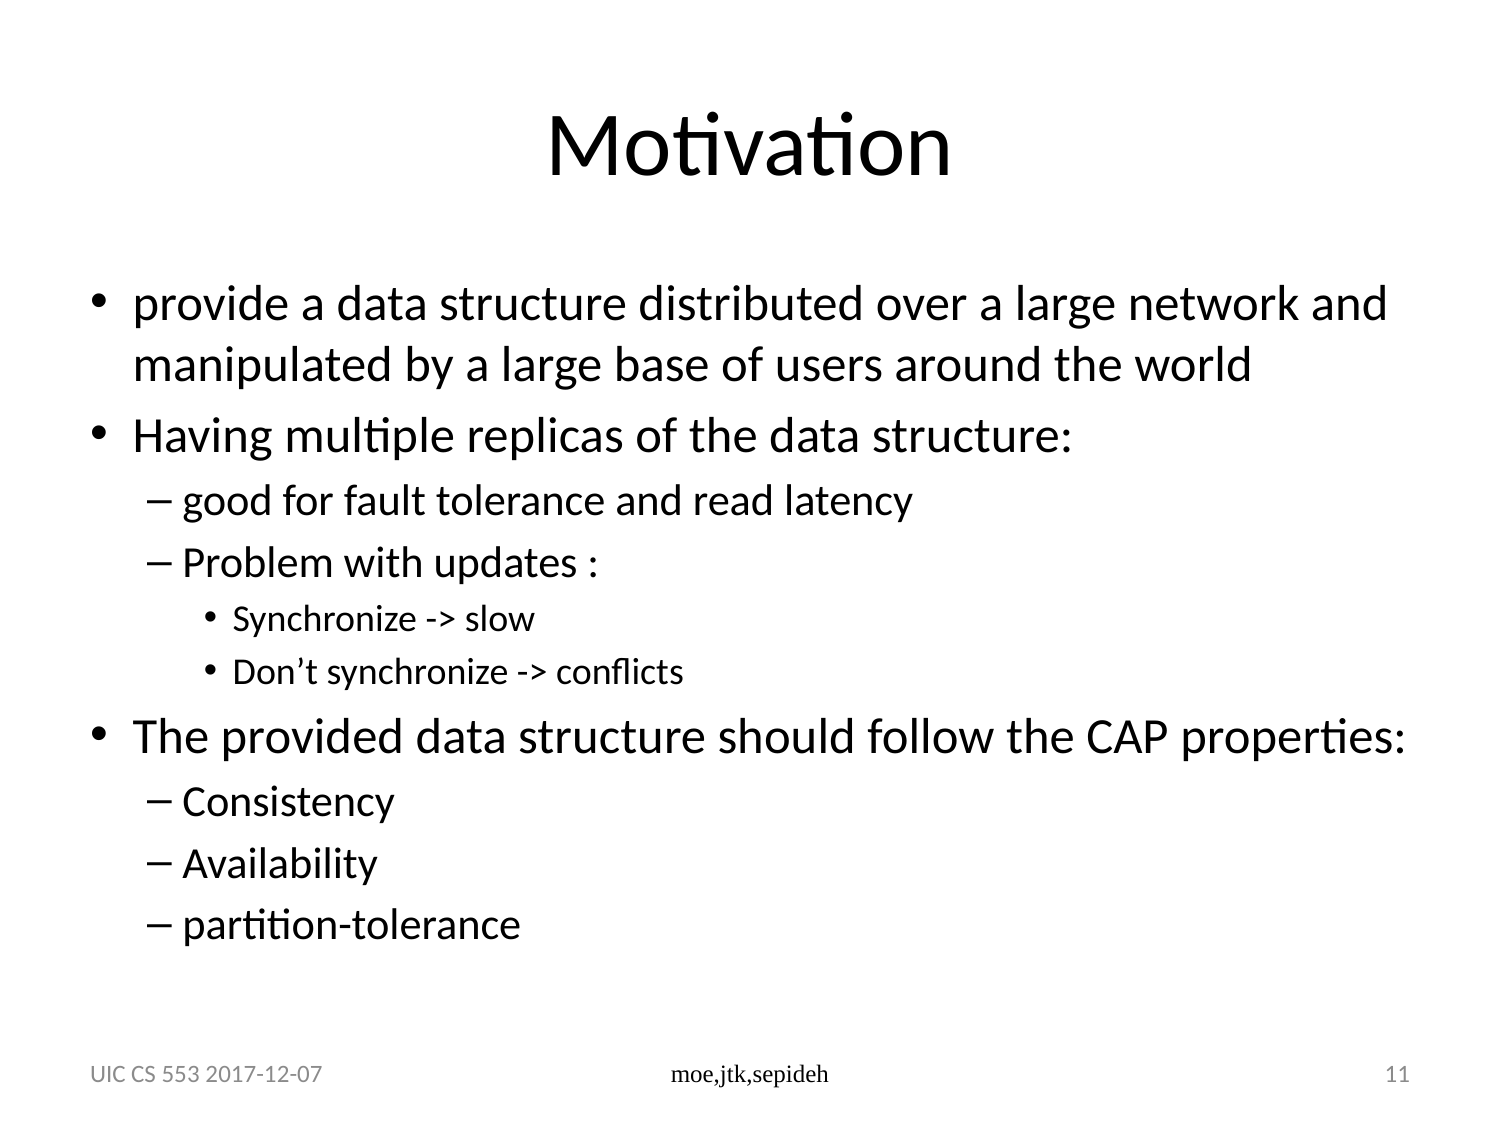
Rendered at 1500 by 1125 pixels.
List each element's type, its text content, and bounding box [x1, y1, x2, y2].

title Motivation [75, 45, 1425, 233]
list provide a data structure distributed over a large network and manipulated by a large base of users around the world Having multiple replicas of the data structure: good for fault tolerance and read latency Problem with updates : Synchronize -> slow Don’t synchronize -> conflicts The provided data structure should follow the CAP properties: Consistency Availability partition-tolerance [75, 262, 1425, 1005]
